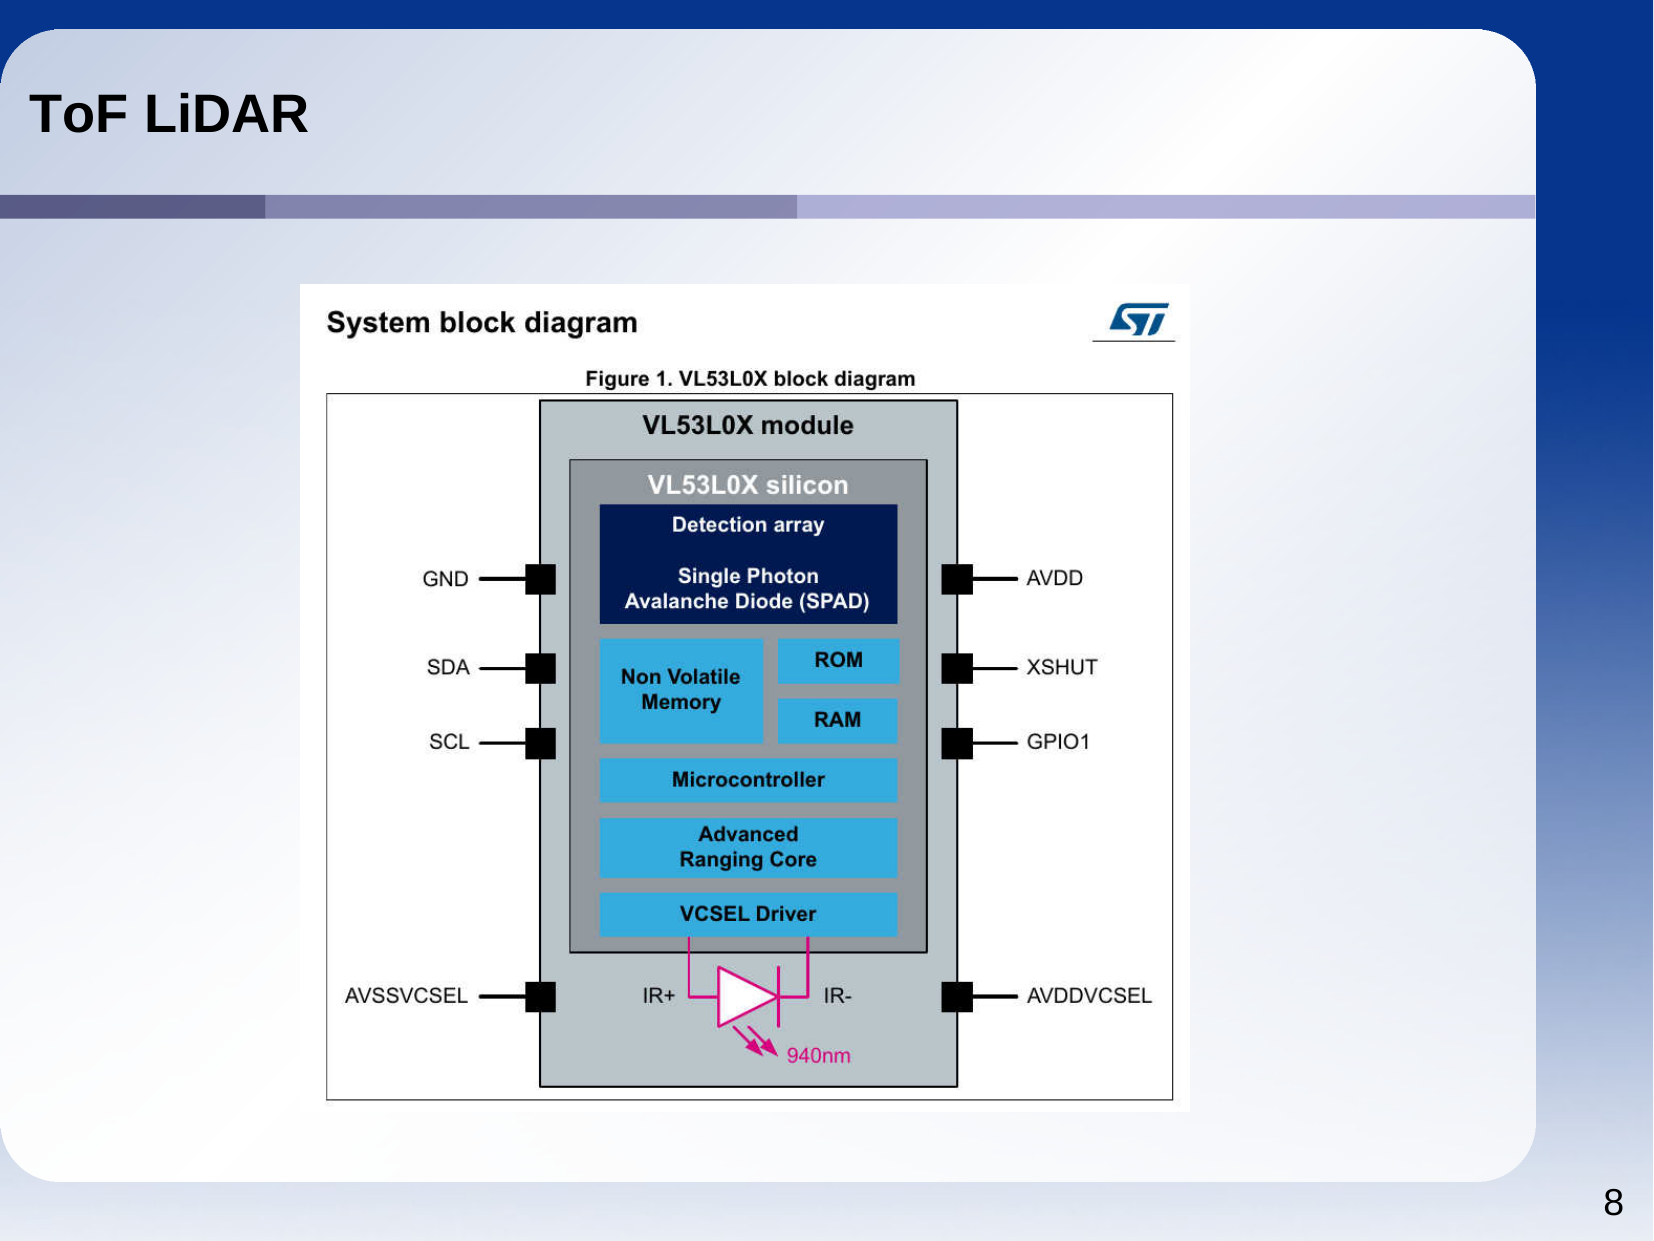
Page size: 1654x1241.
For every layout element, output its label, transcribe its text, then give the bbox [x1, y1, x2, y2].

picture [300, 284, 1190, 1112]
picture [0, 0, 1654, 1241]
title ToF LiDAR [29, 49, 1506, 178]
